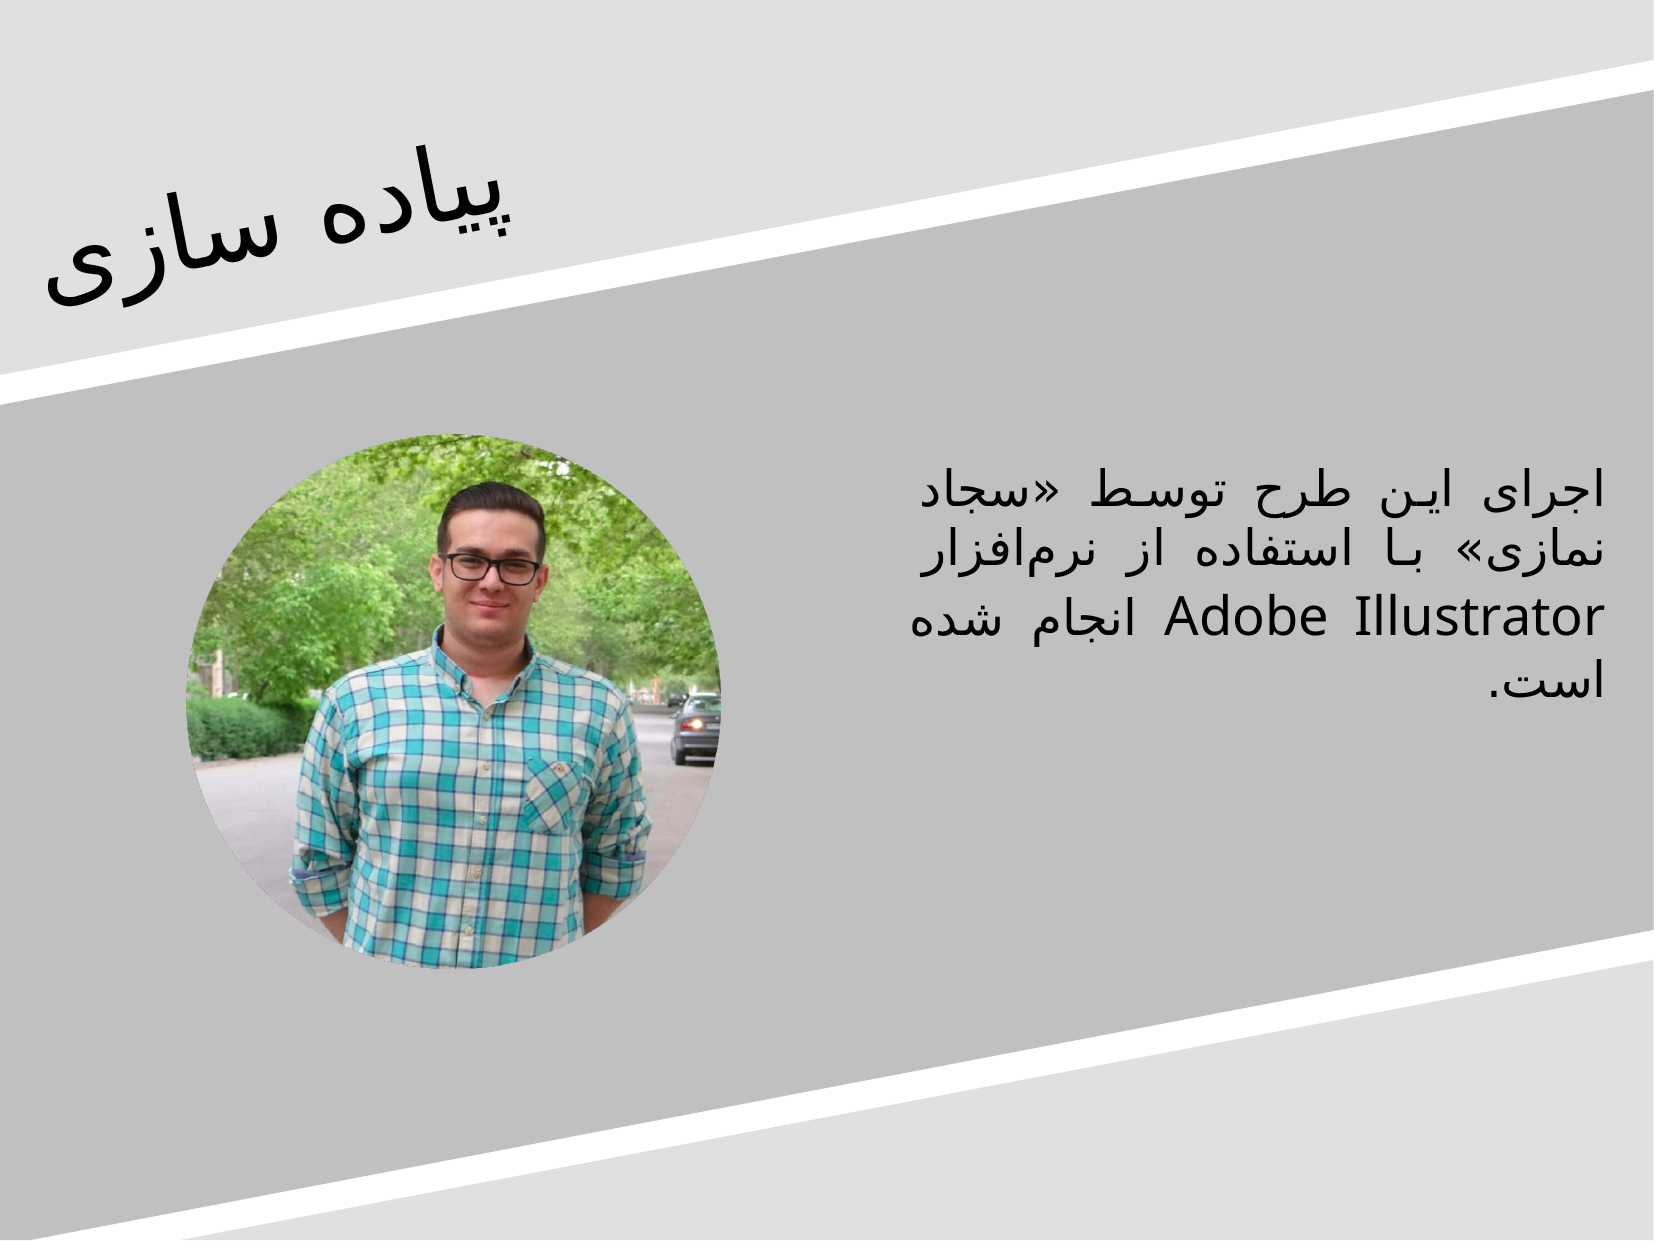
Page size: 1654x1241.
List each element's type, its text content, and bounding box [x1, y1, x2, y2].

picture [186, 434, 721, 969]
title پیاده سازی [17, 0, 1518, 365]
list اجرای این طرح توسط «سجاد نمازی» با استفاده از نرم‌افزار Adobe Illustrator انجام شده است. [909, 460, 1607, 933]
